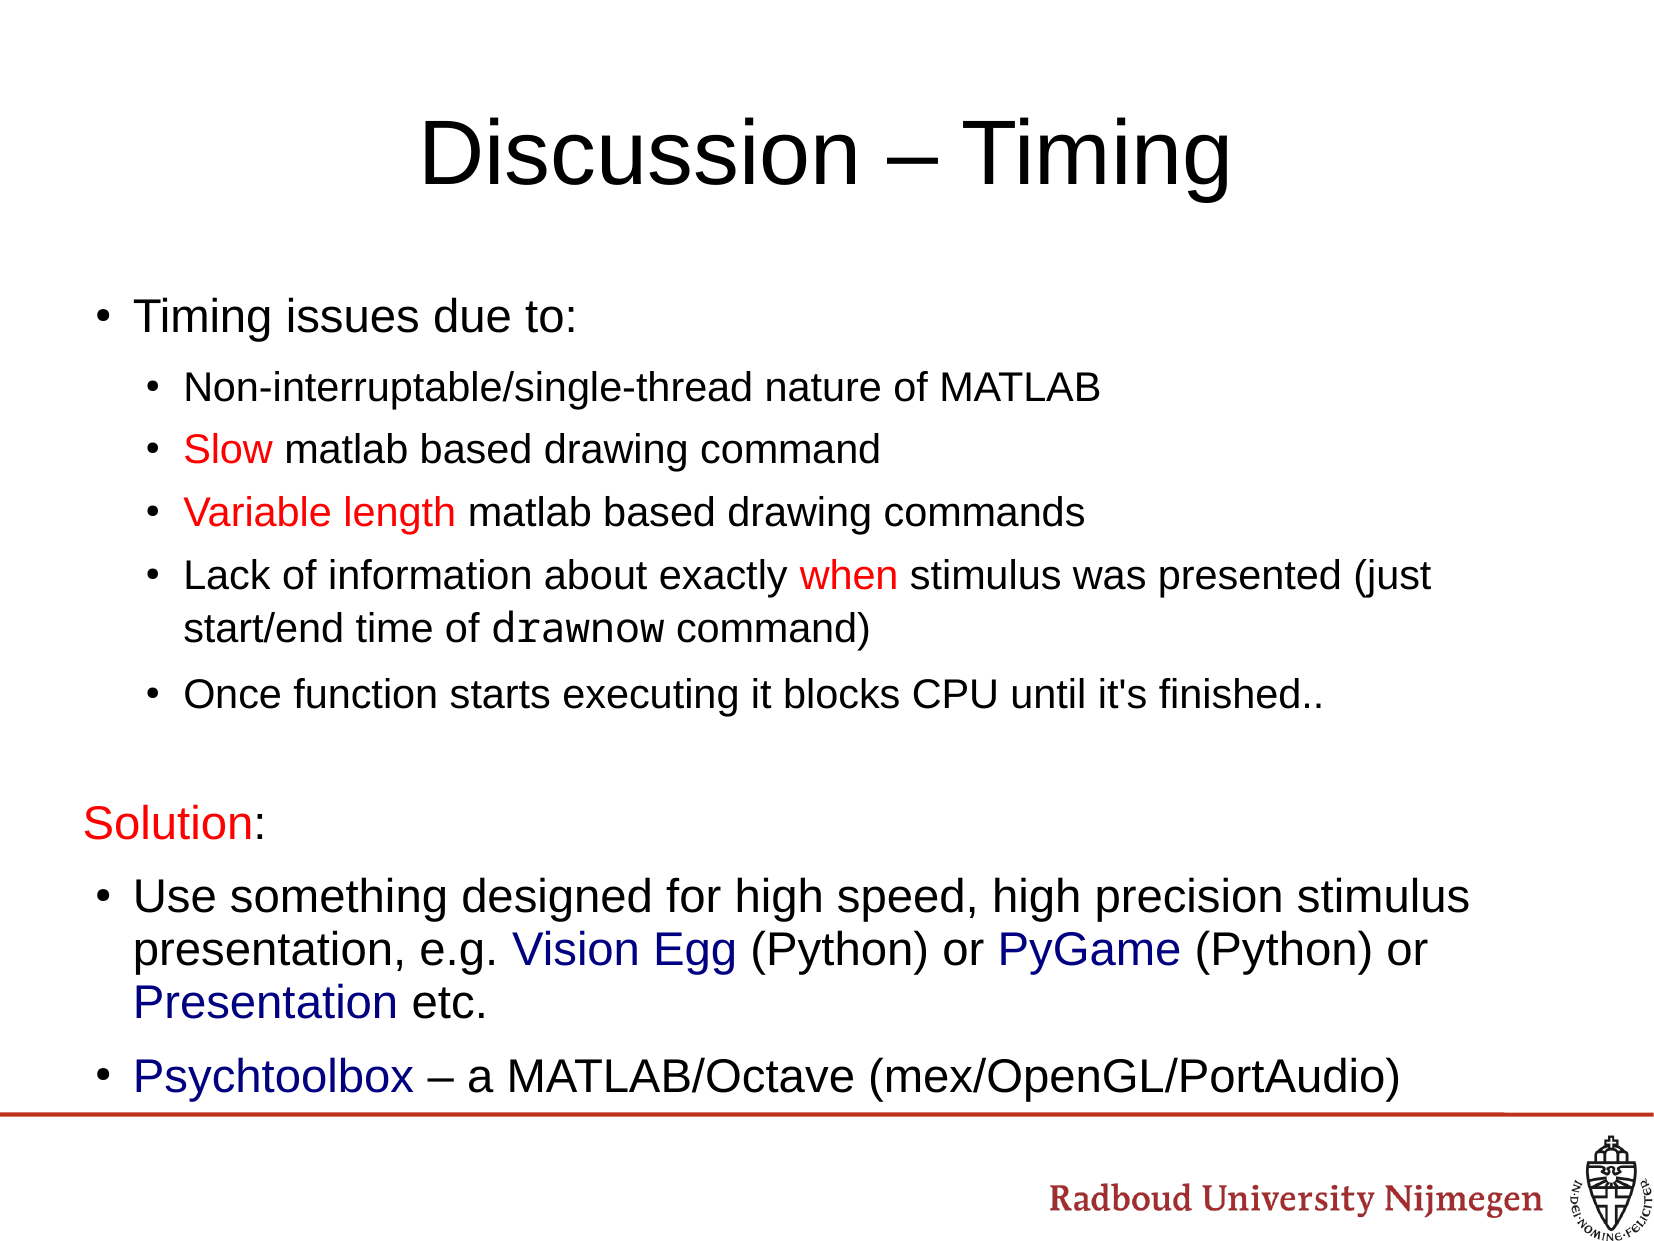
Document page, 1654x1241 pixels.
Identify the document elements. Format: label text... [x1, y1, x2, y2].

picture [1050, 1134, 1654, 1241]
list Timing issues due to: Non-interruptable/single-thread nature of MATLAB Slow matlab based drawing command Variable length matlab based drawing commands Lack of information about exactly when stimulus was presented (just start/end time of drawnow command) Once function starts executing it blocks CPU until it's finished.. Solution: Use something designed for high speed, high precision stimulus presentation, e.g. Vision Egg (Python) or PyGame (Python) or Presentation etc. Psychtoolbox – a MATLAB/Octave (mex/OpenGL/PortAudio) [82, 290, 1571, 1109]
title Discussion – Timing [82, 49, 1571, 257]
